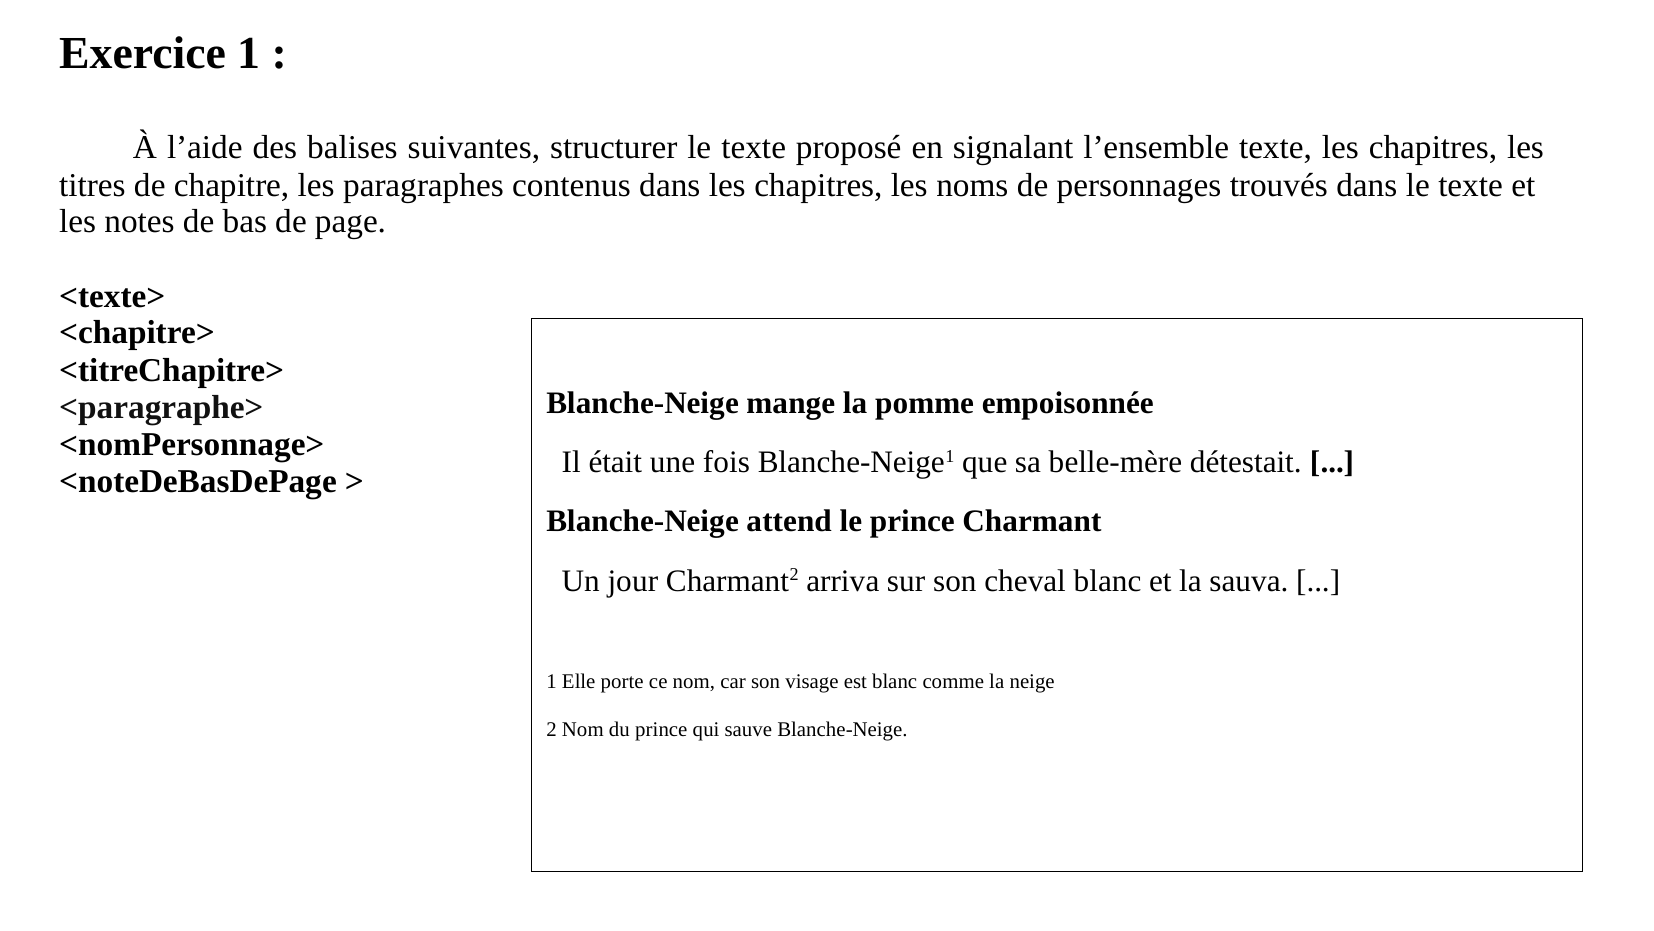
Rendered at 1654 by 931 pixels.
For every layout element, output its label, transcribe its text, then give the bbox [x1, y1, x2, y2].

subtitle Exercice 1 : À l’aide des balises suivantes, structurer le texte proposé en signalant l’ensemble texte, les chapitres, les titres de chapitre, les paragraphes contenus dans les chapitres, les noms de personnages trouvés dans le texte et les notes de bas de page. <texte> <chapitre> <titreChapitre> <paragraphe> <nomPersonnage> <noteDeBasDePage > [59, 27, 1548, 591]
text_box Blanche-Neige mange la pomme empoisonnée Il était une fois Blanche-Neige1 que sa belle-mère détestait. [...] Blanche-Neige attend le prince Charmant Un jour Charmant2 arriva sur son cheval blanc et la sauva. [...] 1 Elle porte ce nom, car son visage est blanc comme la neige 2 Nom du prince qui sauve Blanche-Neige. [531, 318, 1583, 872]
